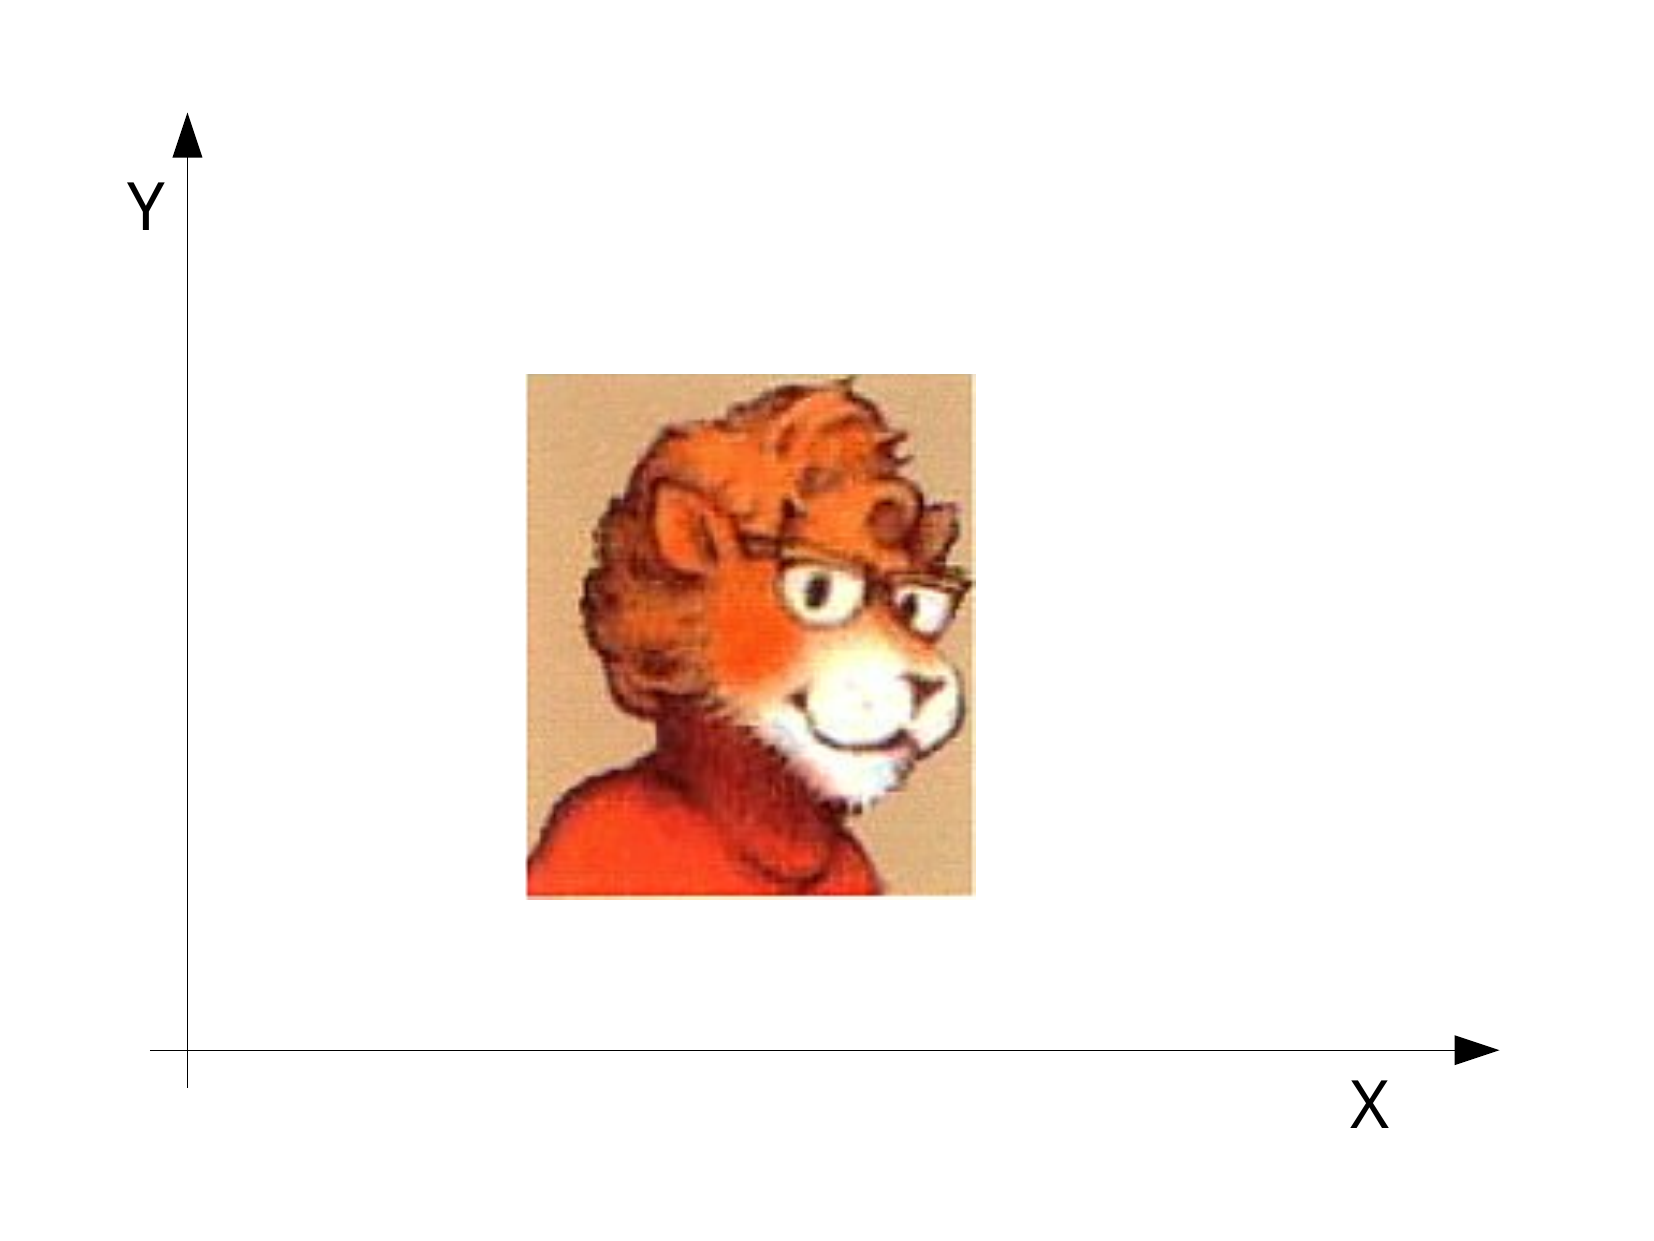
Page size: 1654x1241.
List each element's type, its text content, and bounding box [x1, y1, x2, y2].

text_box Y [112, 152, 187, 268]
text_box X [1335, 1050, 1411, 1167]
picture [525, 374, 976, 901]
